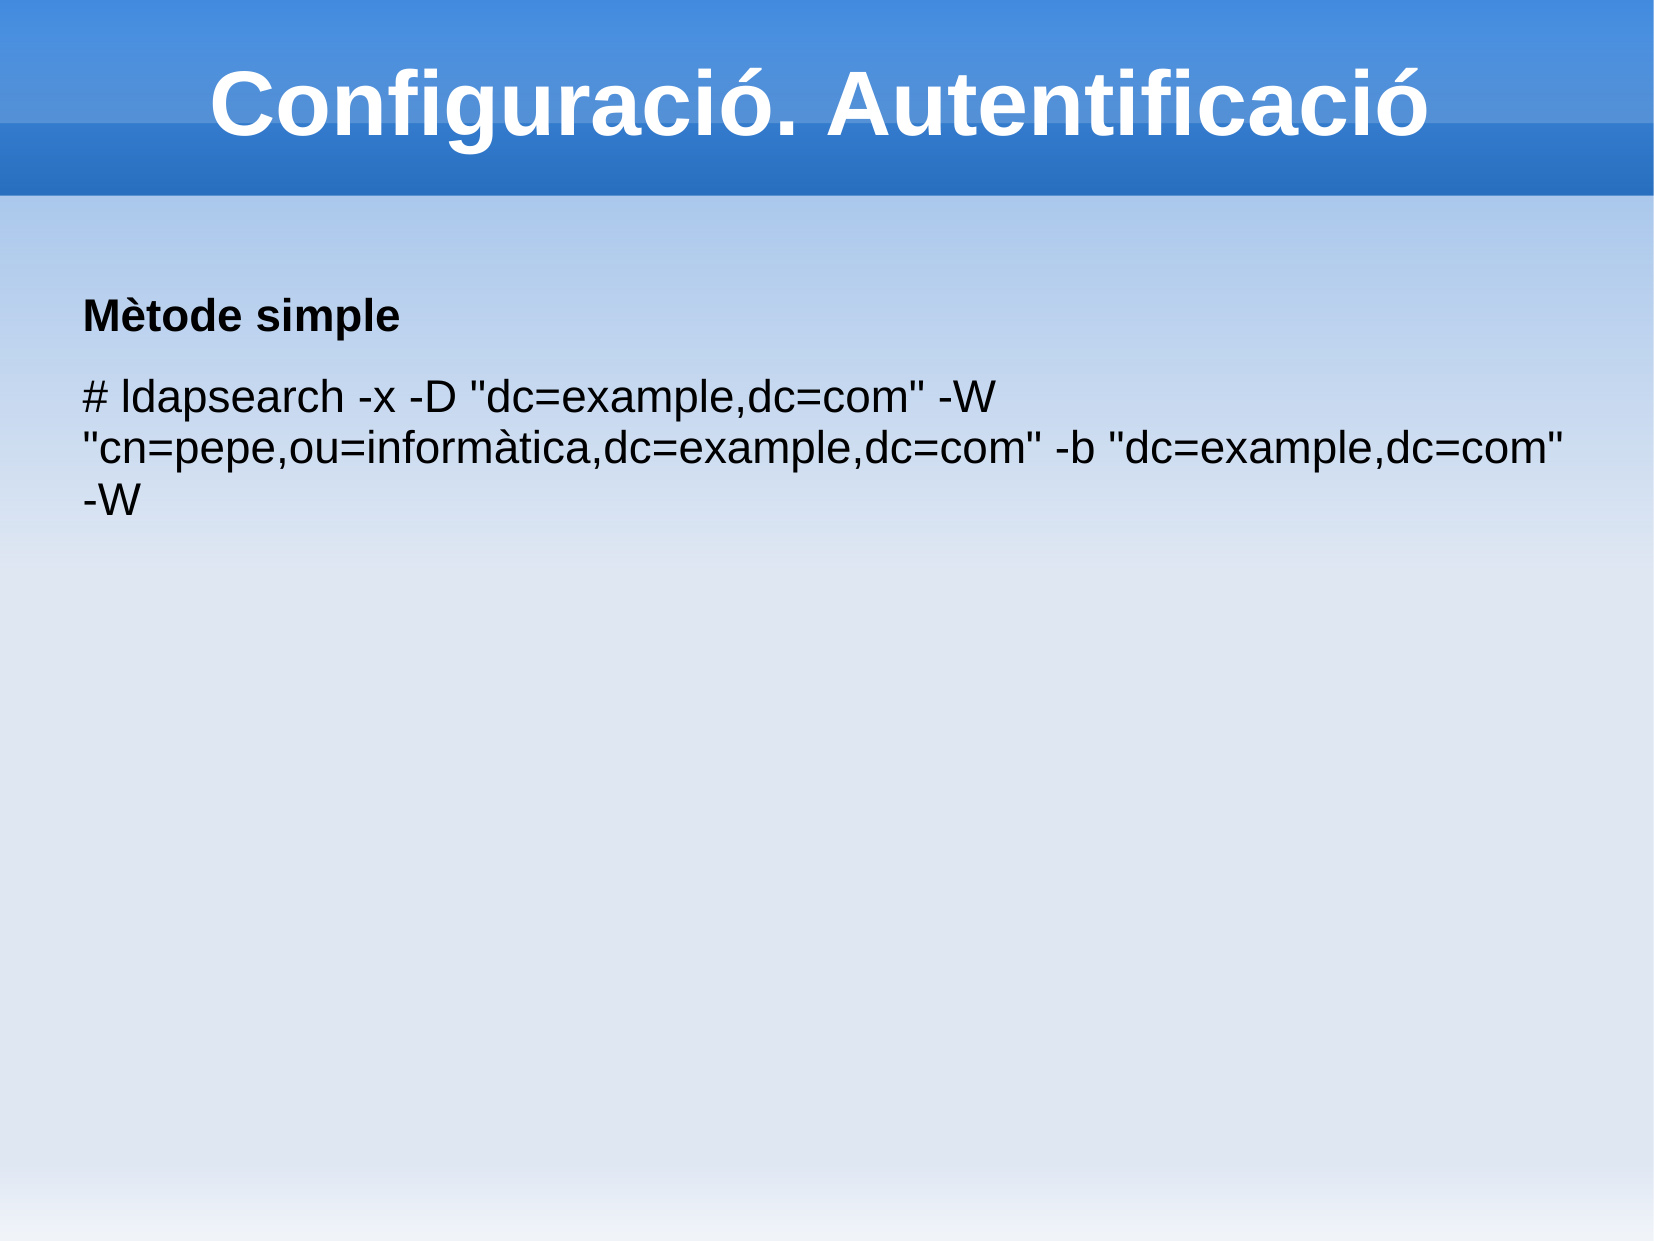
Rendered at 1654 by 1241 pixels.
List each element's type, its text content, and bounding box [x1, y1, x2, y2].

picture [0, 0, 1654, 1241]
list Mètode simple # ldapsearch -x -D "dc=example,dc=com" -W "cn=pepe,ou=informàtica,dc=example,dc=com" -b "dc=example,dc=com" -W [82, 290, 1571, 1109]
title Configuració. Autentificació [76, 0, 1565, 208]
